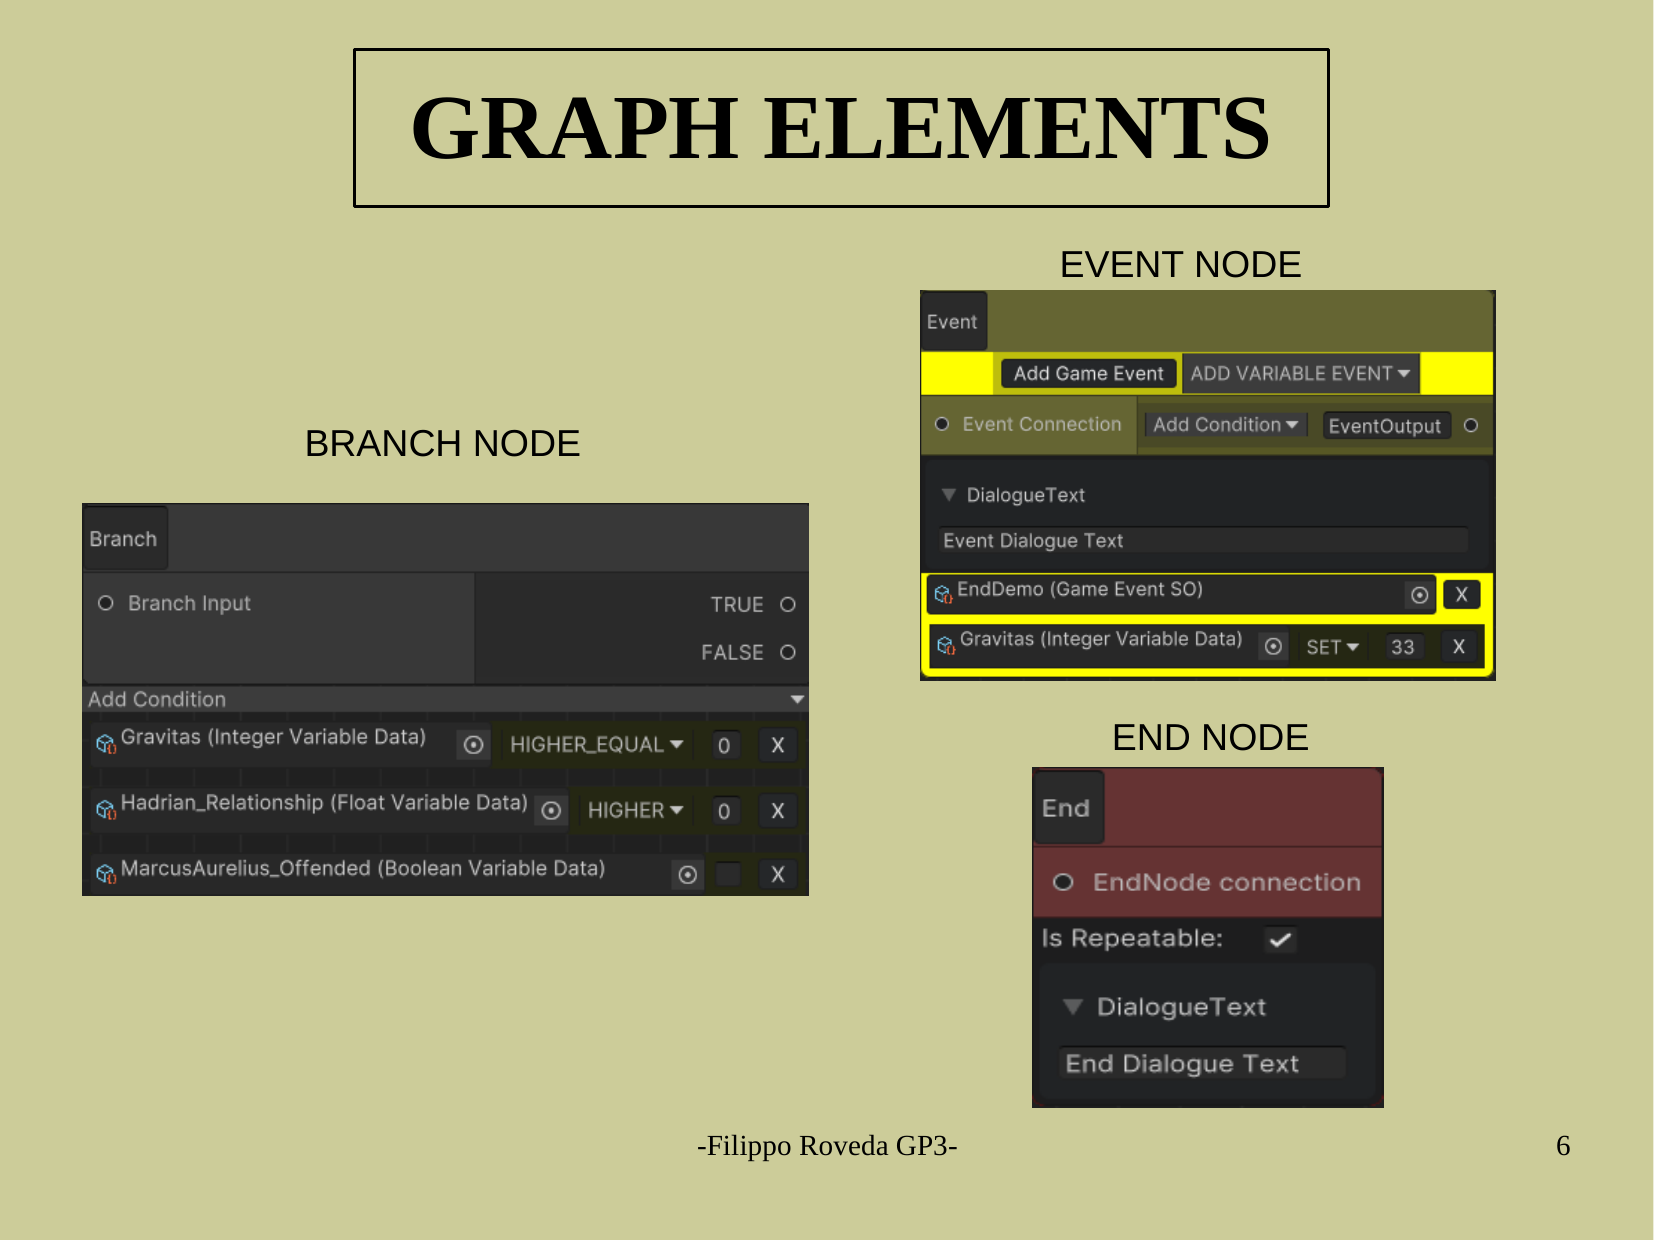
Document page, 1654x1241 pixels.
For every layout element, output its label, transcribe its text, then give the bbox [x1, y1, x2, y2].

picture [920, 294, 1496, 681]
text_box EVENT NODE [826, 236, 1536, 294]
text_box BRANCH NODE [88, 415, 798, 473]
picture [1032, 767, 1384, 1109]
picture [82, 503, 809, 896]
title GRAPH ELEMENTS [354, 49, 1329, 207]
text_box END NODE [856, 708, 1565, 766]
